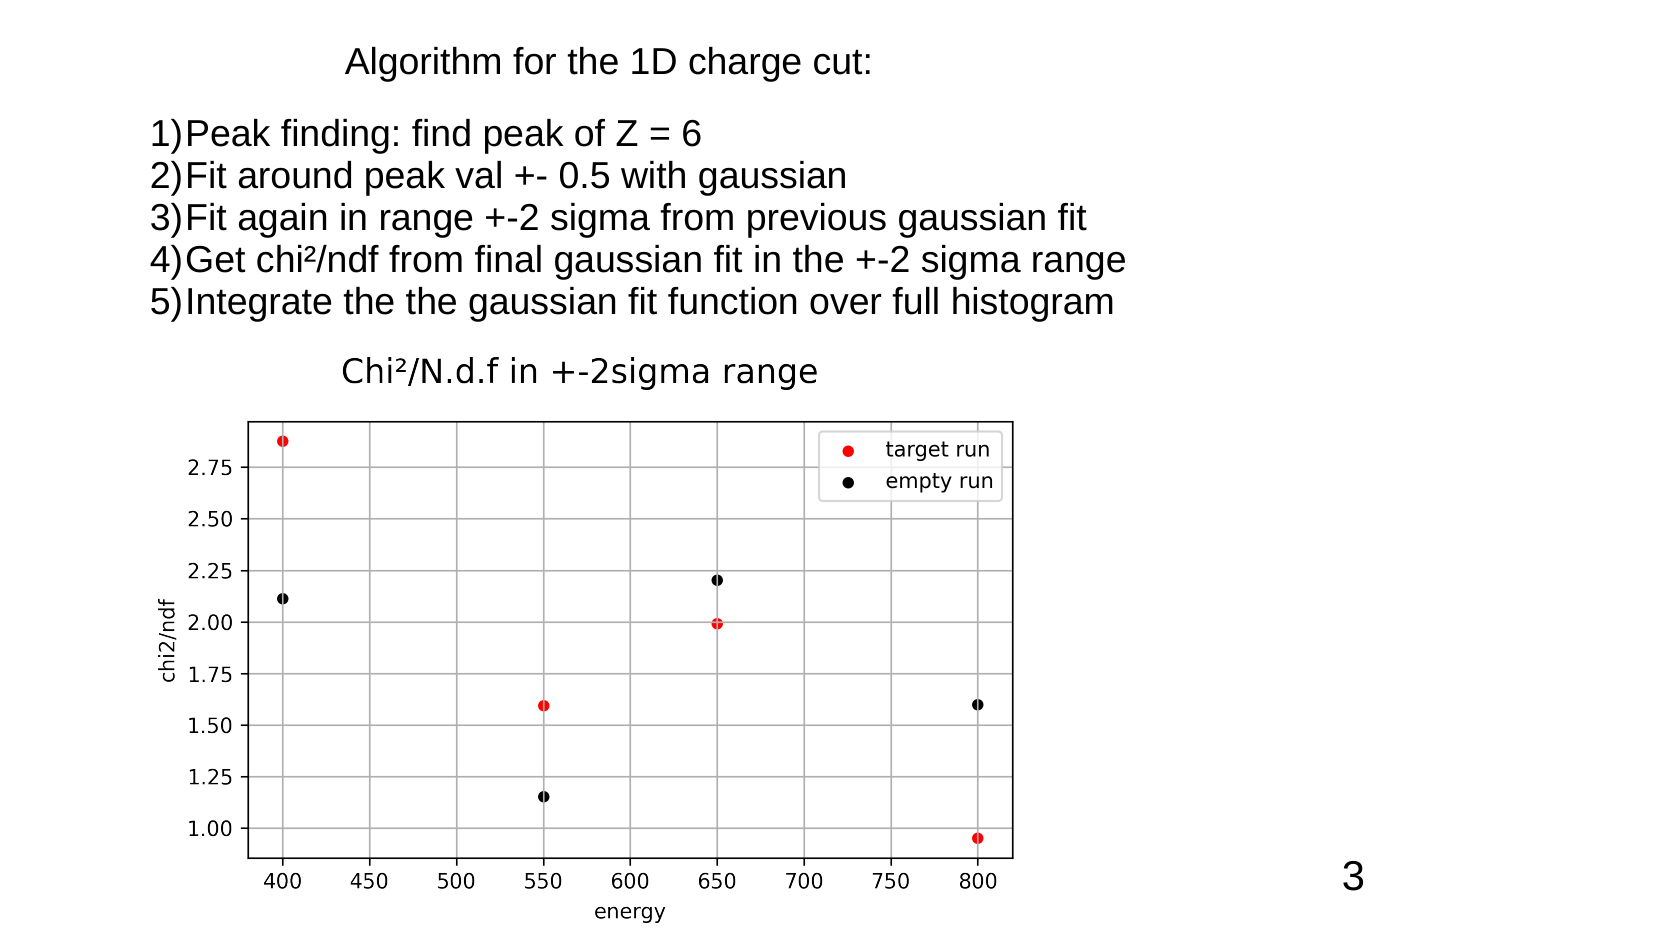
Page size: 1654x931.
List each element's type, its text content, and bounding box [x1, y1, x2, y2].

picture [135, 345, 1035, 931]
text_box Peak finding: find peak of Z = 6 Fit around peak val +- 0.5 with gaussian Fit again in range +-2 sigma from previous gaussian fit Get chi²/ndf from final gaussian fit in the +-2 sigma range Integrate the the gaussian fit function over full histogram [135, 105, 1471, 330]
text_box Algorithm for the 1D charge cut: [330, 33, 946, 91]
